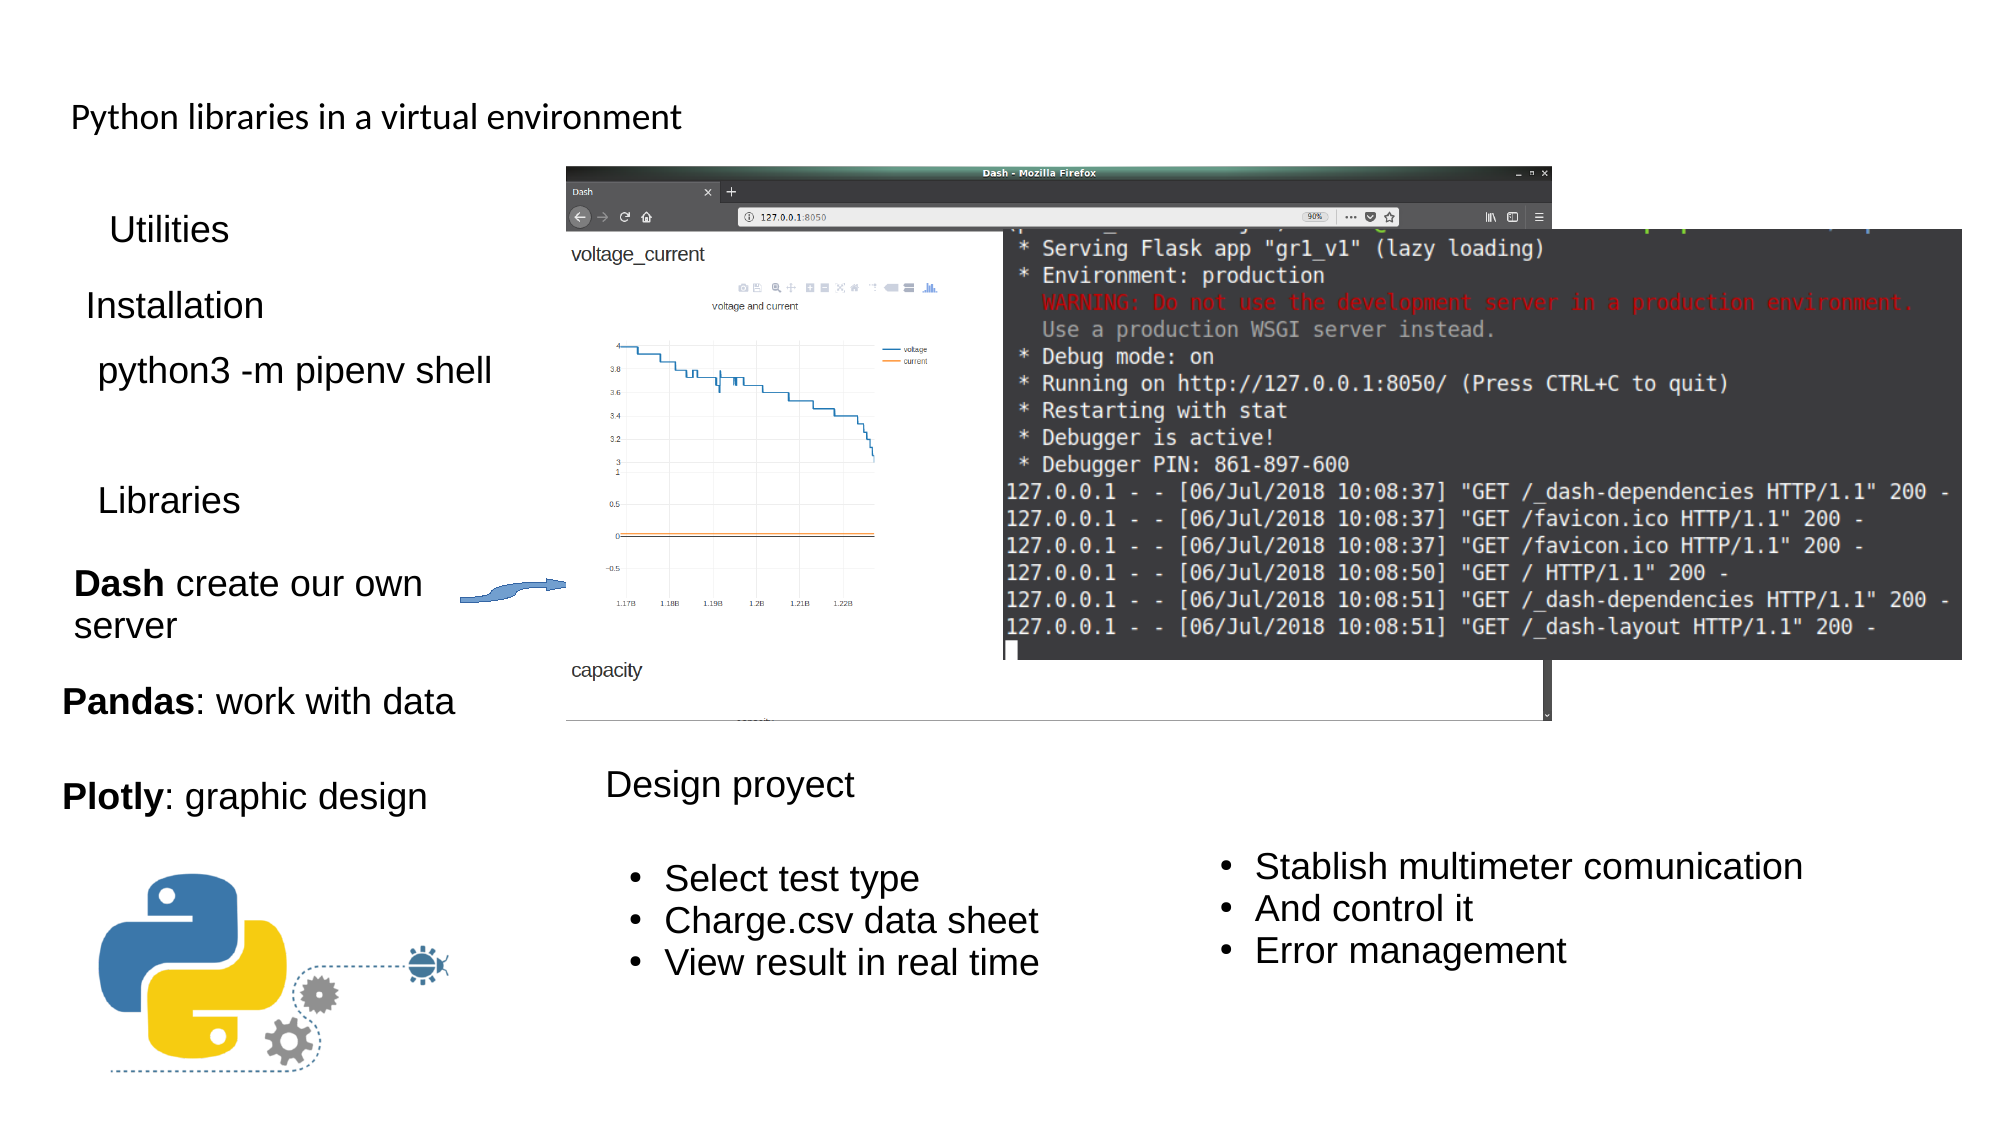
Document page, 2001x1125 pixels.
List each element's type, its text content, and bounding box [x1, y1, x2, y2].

text_box Installation [70, 277, 556, 328]
text_box Design proyect [590, 755, 1985, 806]
text_box [460, 578, 566, 603]
picture [566, 166, 1962, 721]
text_box Libraries [82, 472, 508, 523]
text_box Utilities [94, 200, 556, 251]
picture [23, 846, 524, 1099]
text_box Select test type Charge.csv data sheet View result in real time [614, 850, 1347, 971]
title Python libraries in a virtual environment [70, 11, 1796, 230]
text_box Plotly: graphic design [47, 767, 544, 818]
text_box Pandas: work with data [47, 673, 473, 724]
text_box python3 -m pipenv shell [82, 342, 566, 393]
text_box Dash create our own server [59, 555, 461, 641]
text_box Stablish multimeter comunication And control it Error management [1204, 838, 1890, 960]
